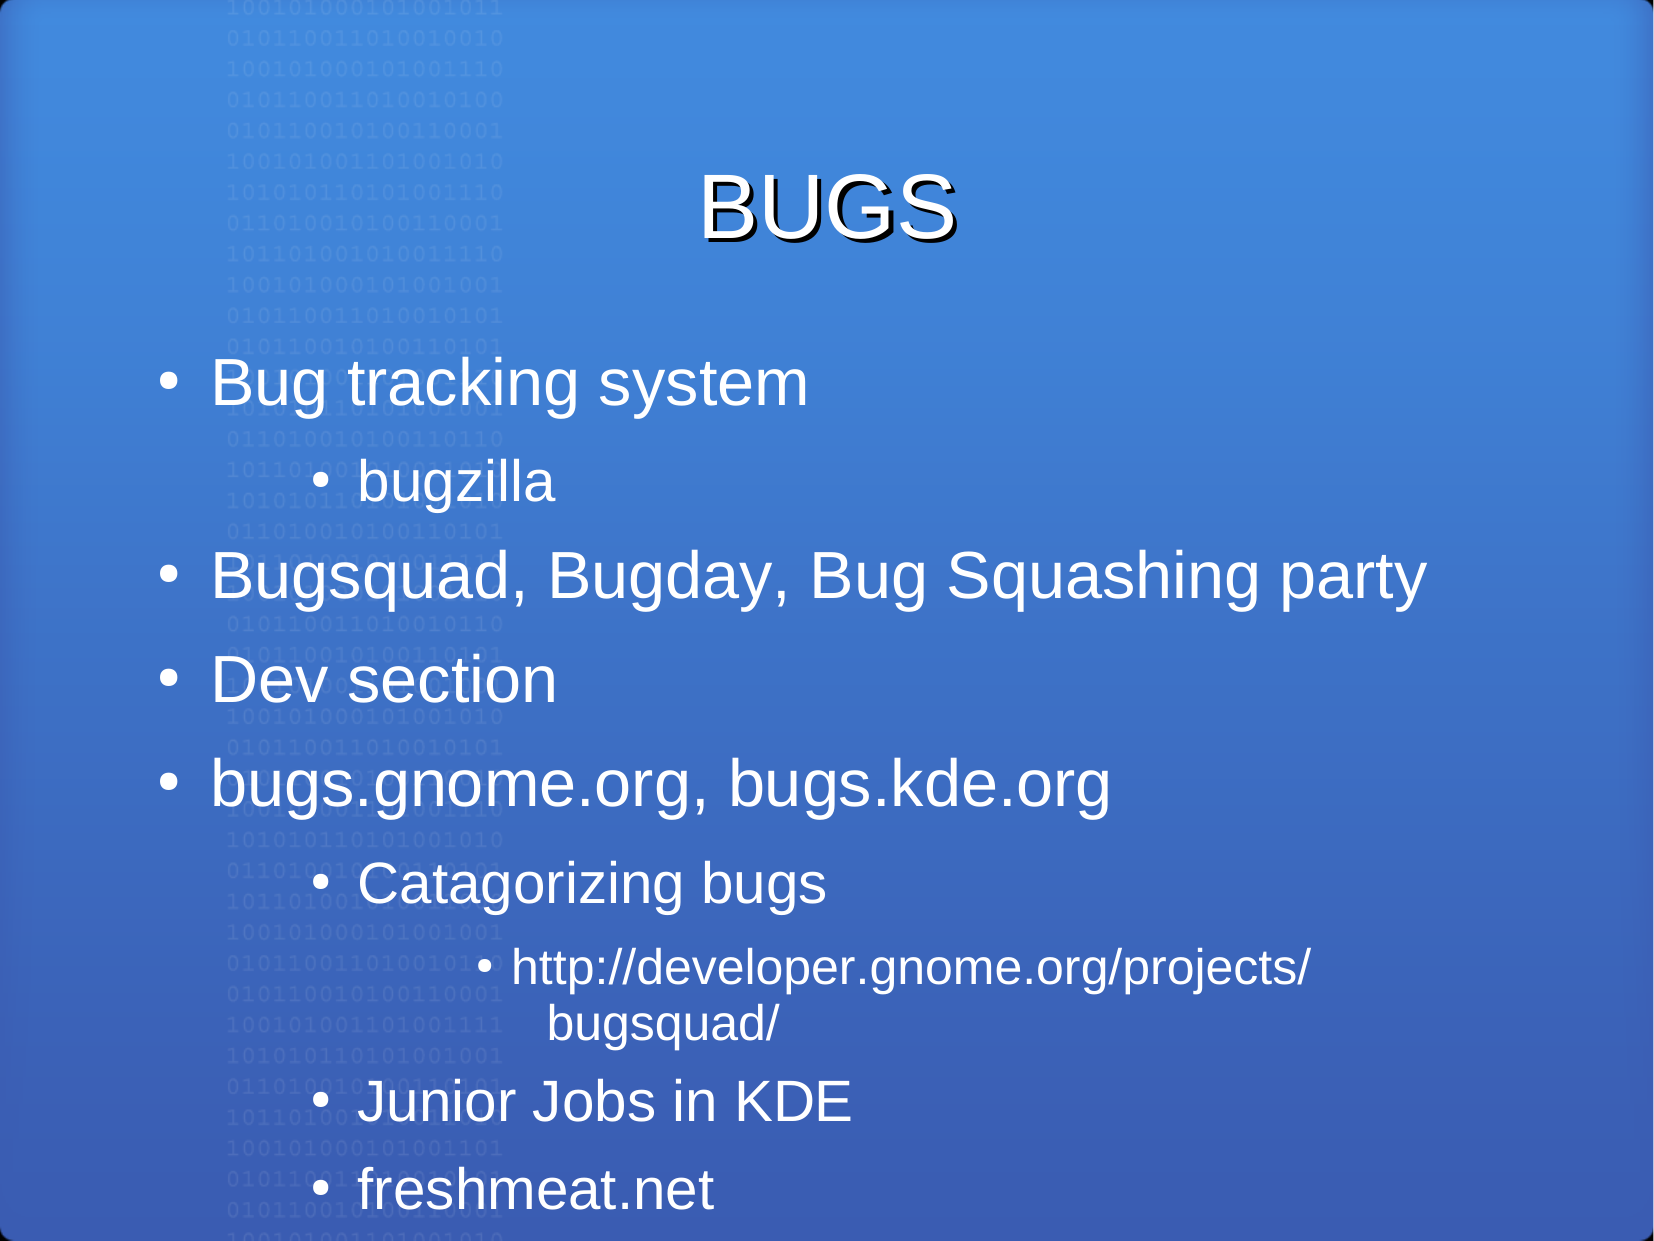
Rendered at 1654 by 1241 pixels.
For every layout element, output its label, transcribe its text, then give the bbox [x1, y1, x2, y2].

title BUGS [121, 102, 1534, 311]
list Bug tracking system bugzilla Bugsquad, Bugday, Bug Squashing party Dev section bugs.gnome.org, bugs.kde.org Catagorizing bugs http://developer.gnome.org/projects/bugsquad/ Junior Jobs in KDE freshmeat.net [121, 344, 1534, 1167]
picture [0, 0, 1654, 1241]
